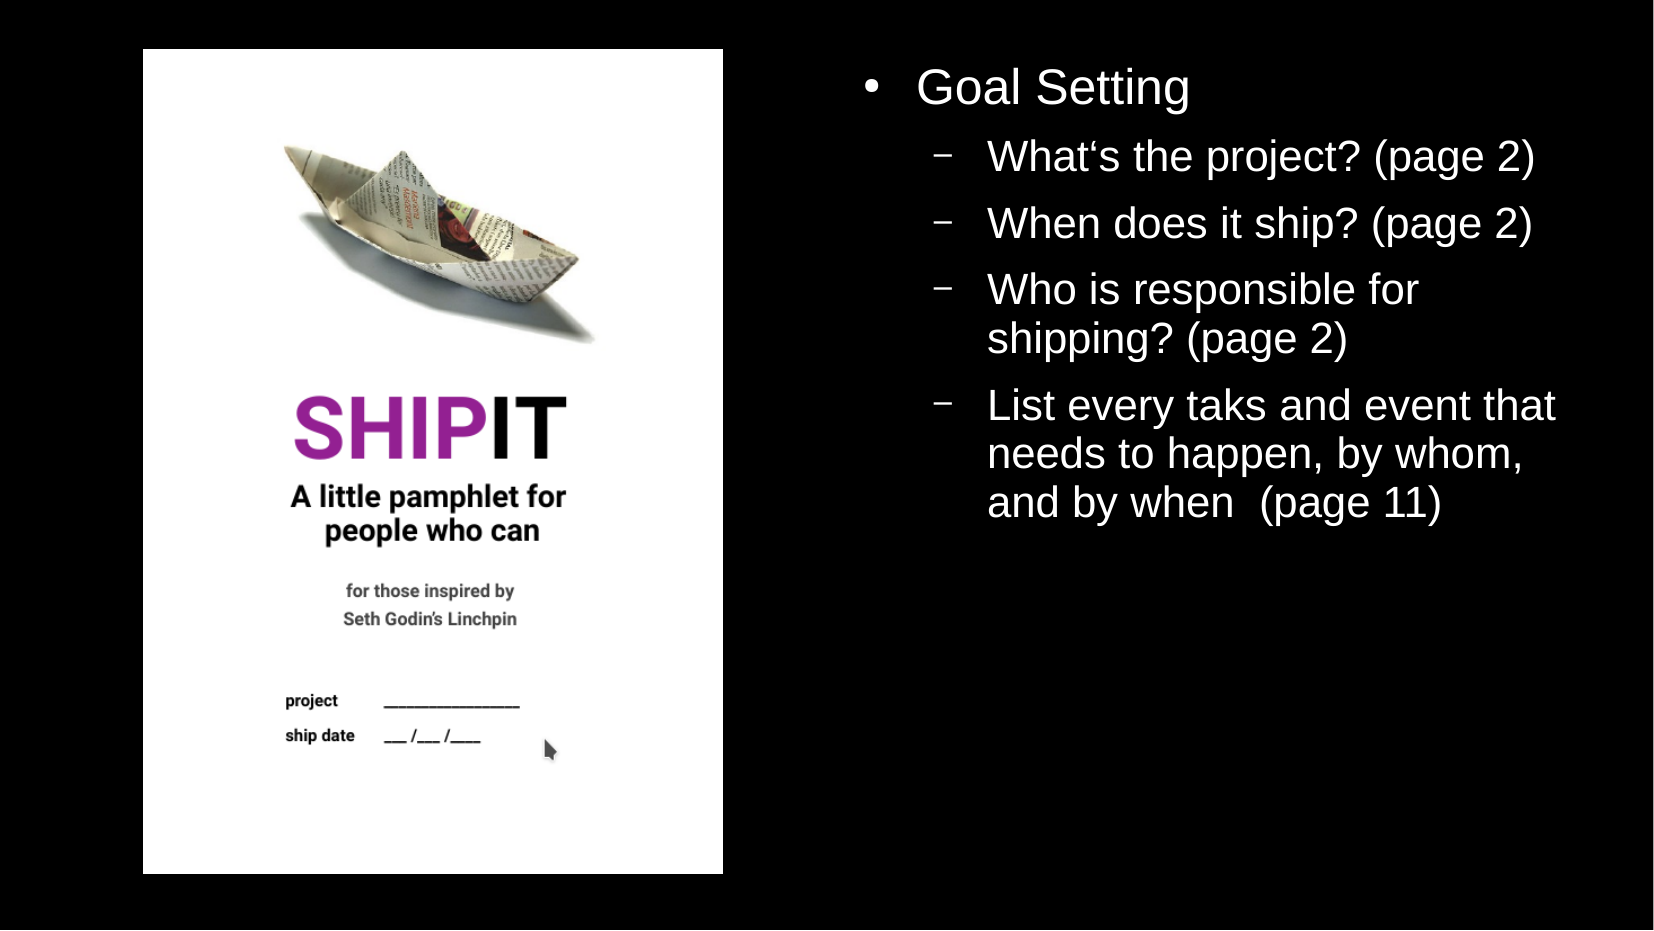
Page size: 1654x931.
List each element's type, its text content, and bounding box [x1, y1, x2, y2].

picture [143, 49, 723, 875]
list Goal Setting What‘s the project? (page 2) When does it ship? (page 2) Who is responsible for shipping? (page 2) List every taks and event that needs to happen, by whom, and by when (page 11) [845, 59, 1572, 875]
